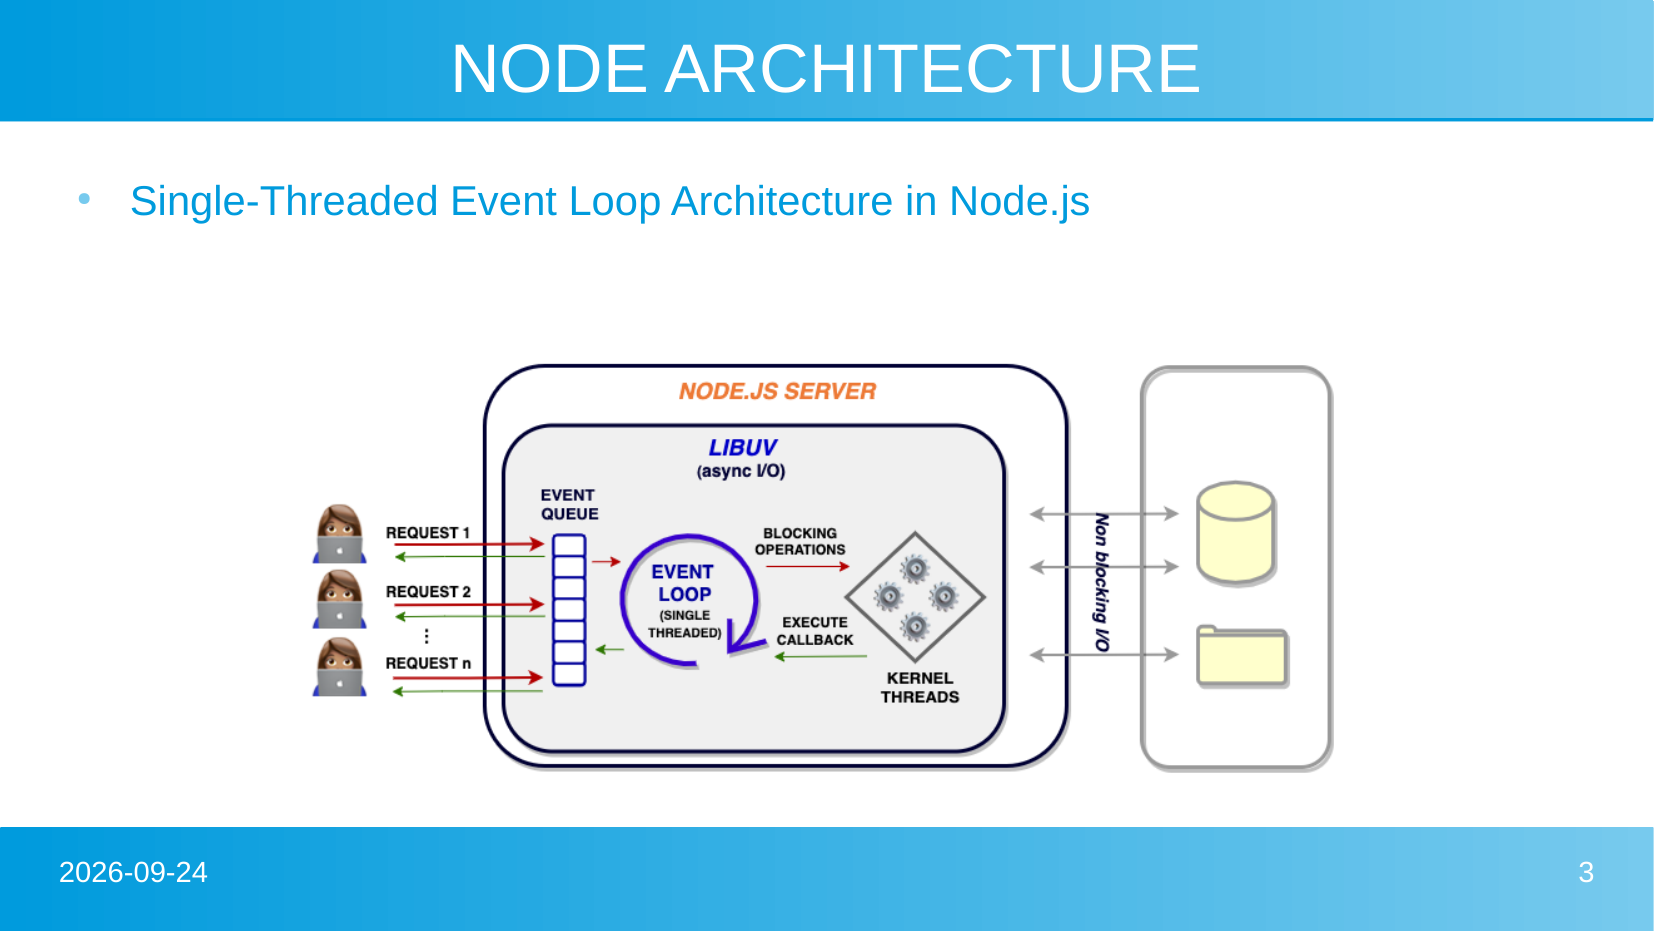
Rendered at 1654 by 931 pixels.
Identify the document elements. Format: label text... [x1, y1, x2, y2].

list Single-Threaded Event Loop Architecture in Node.js [59, 177, 1595, 768]
picture [269, 339, 1359, 798]
title NODE ARCHITECTURE [59, 29, 1595, 108]
